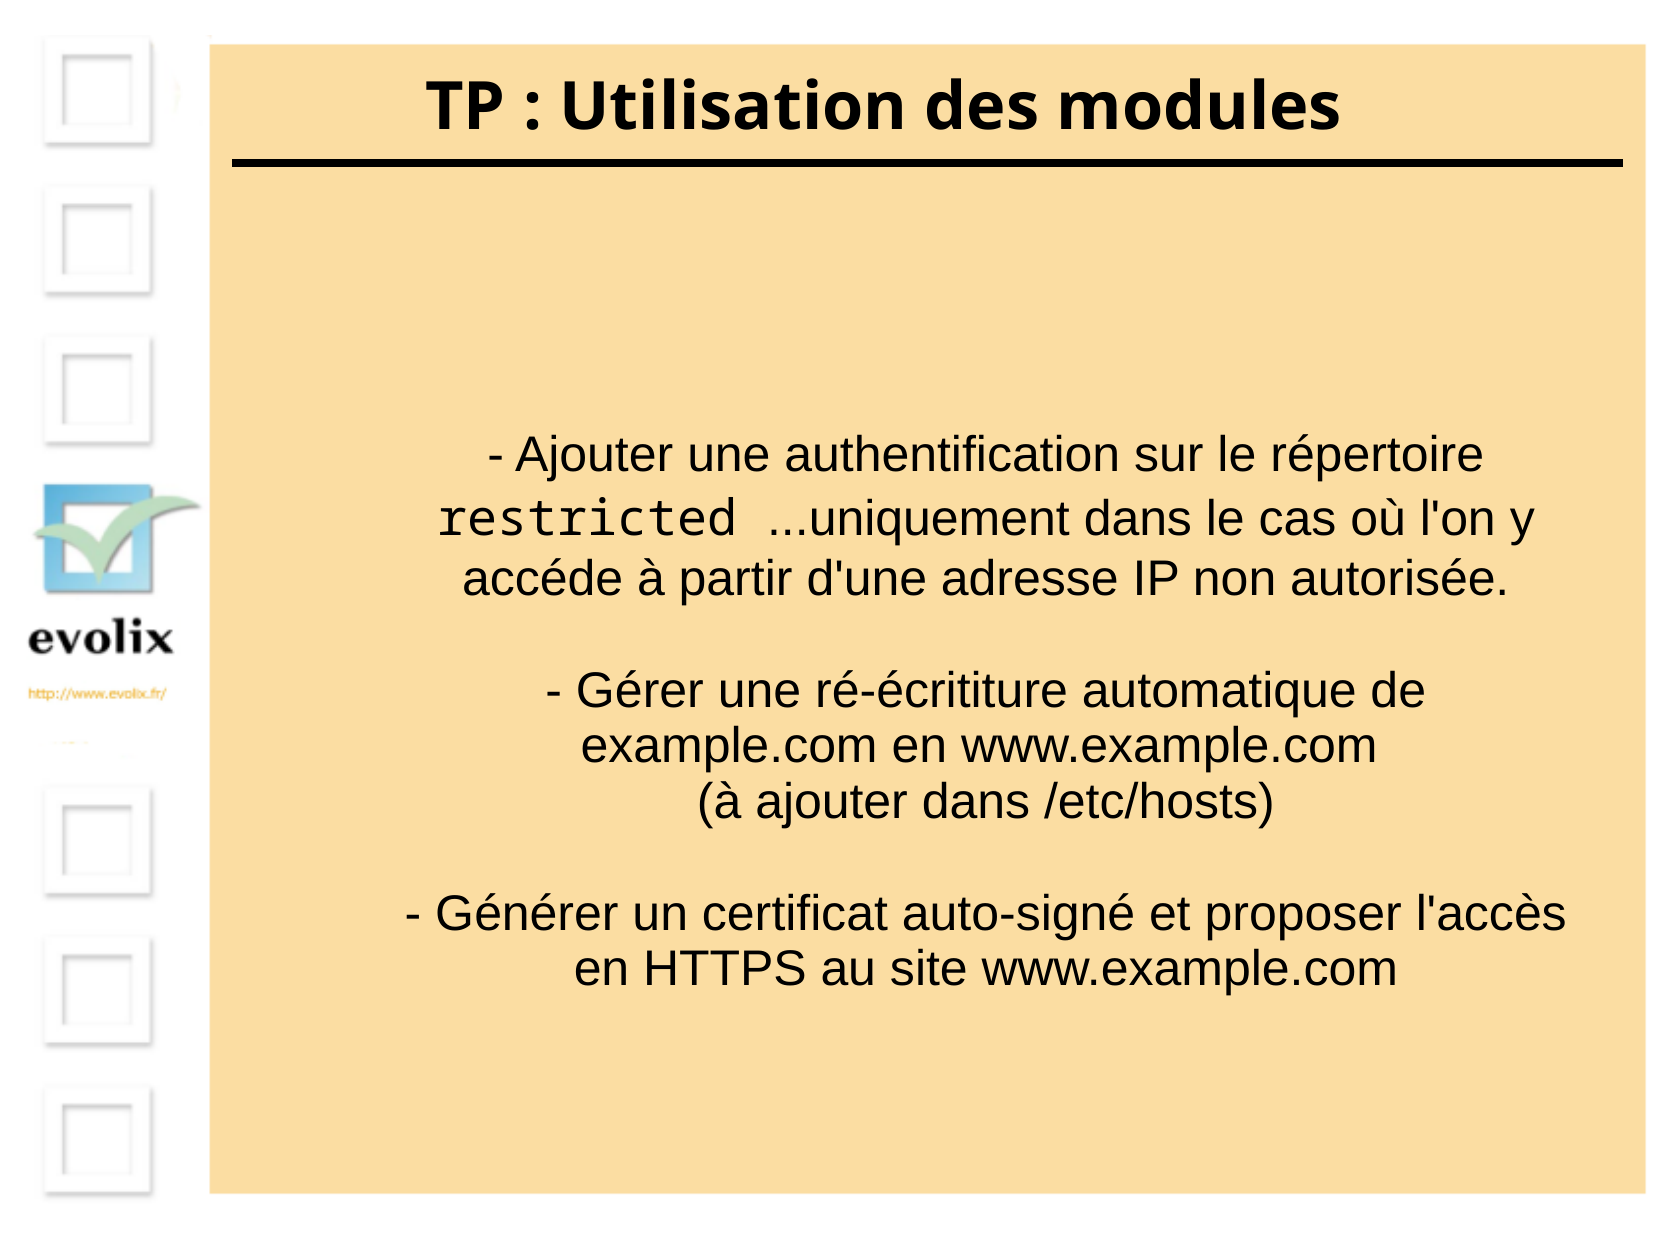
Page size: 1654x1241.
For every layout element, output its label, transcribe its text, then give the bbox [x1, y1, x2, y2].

subtitle - Ajouter une authentification sur le répertoire restricted ...uniquement dans le cas où l'on y accéde à partir d'une adresse IP non autorisée. - Gérer une ré-écrititure automatique de example.com en www.example.com (à ajouter dans /etc/hosts) - Générer un certificat auto-signé et proposer l'accès en HTTPS au site www.example.com [393, 273, 1579, 1149]
title TP : Utilisation des modules [140, 0, 1629, 208]
picture [0, 35, 1654, 1204]
